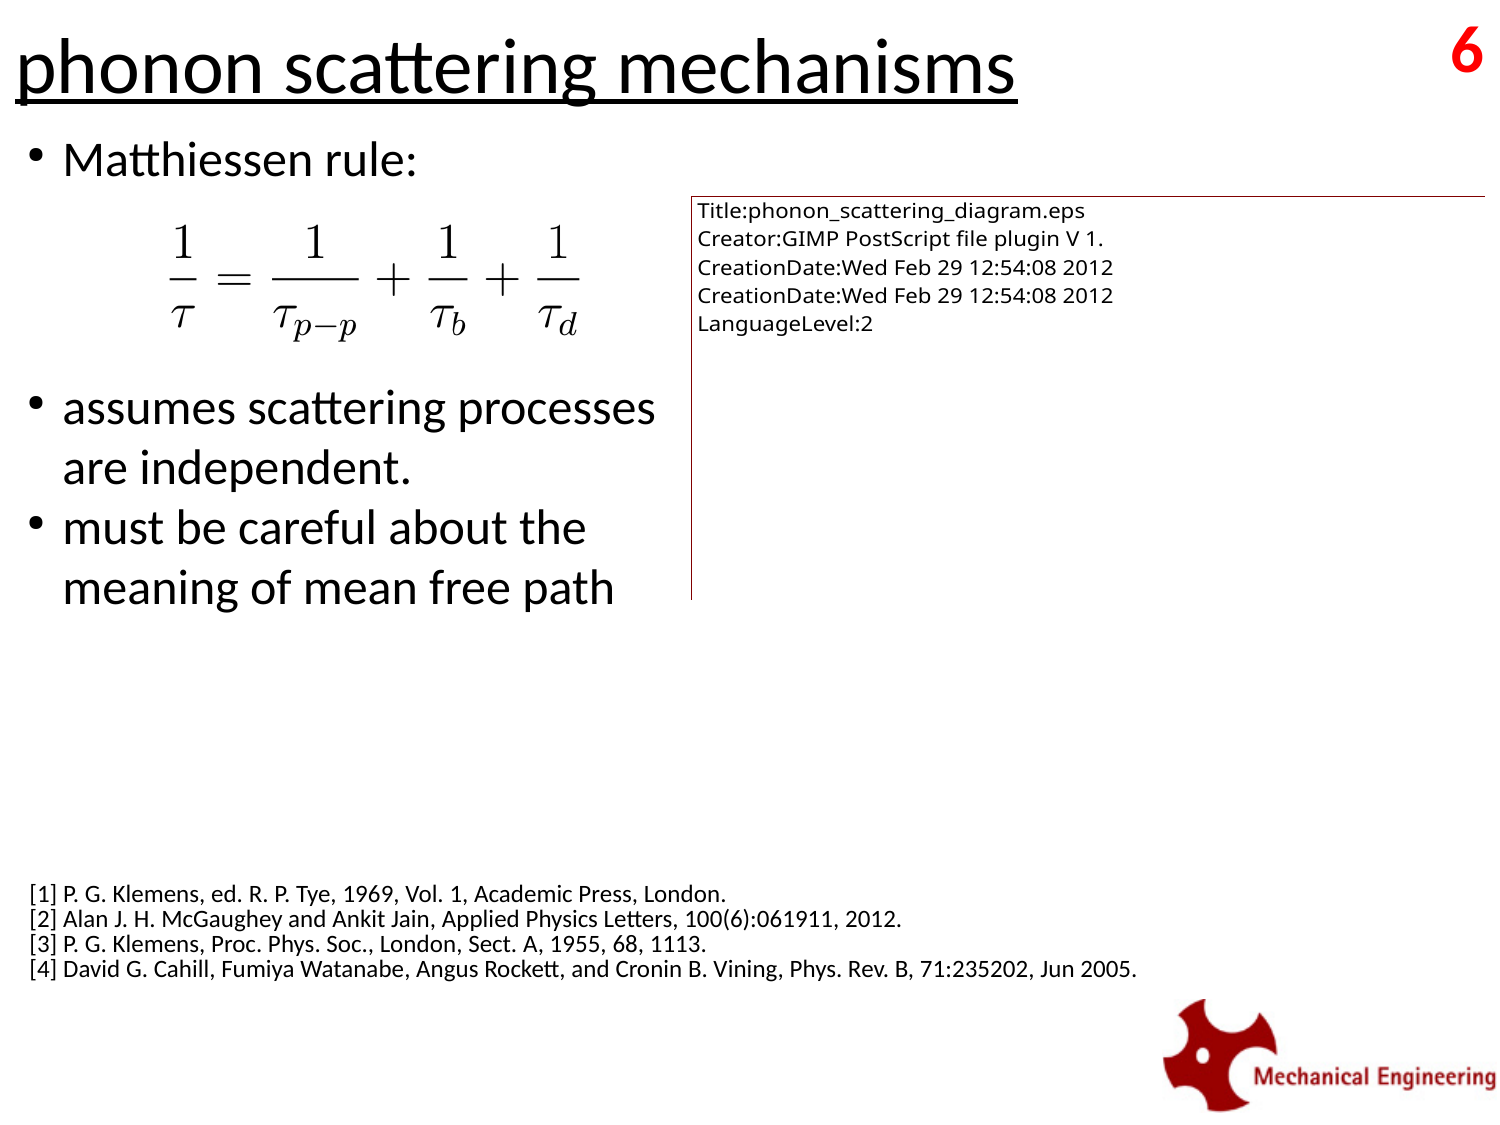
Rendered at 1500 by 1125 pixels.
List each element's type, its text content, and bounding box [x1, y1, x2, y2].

picture [1426, 999, 1497, 1113]
text_box [1] P. G. Klemens, ed. R. P. Tye, 1969, Vol. 1, Academic Press, London. [2] Alan J. H. McGaughey and Ankit Jain, Applied Physics Letters, 100(6):061911, 2012. [3] P. G. Klemens, Proc. Phys. Soc., London, Sect. A, 1955, 68, 1113. [4] David G. Cahill, Fumiya Watanabe, Angus Rockett, and Cronin B. Vining, Phys. Rev. B, 71:235202, Jun 2005. [0, 875, 1426, 1125]
text_box 6 [1436, 0, 1500, 93]
picture [135, 203, 586, 350]
text_box assumes scattering processes are independent. must be careful about the meaning of mean free path [12, 366, 718, 622]
text_box Matthiessen rule: [12, 118, 718, 194]
title phonon scattering mechanisms [0, 0, 1351, 156]
picture [690, 195, 1486, 601]
